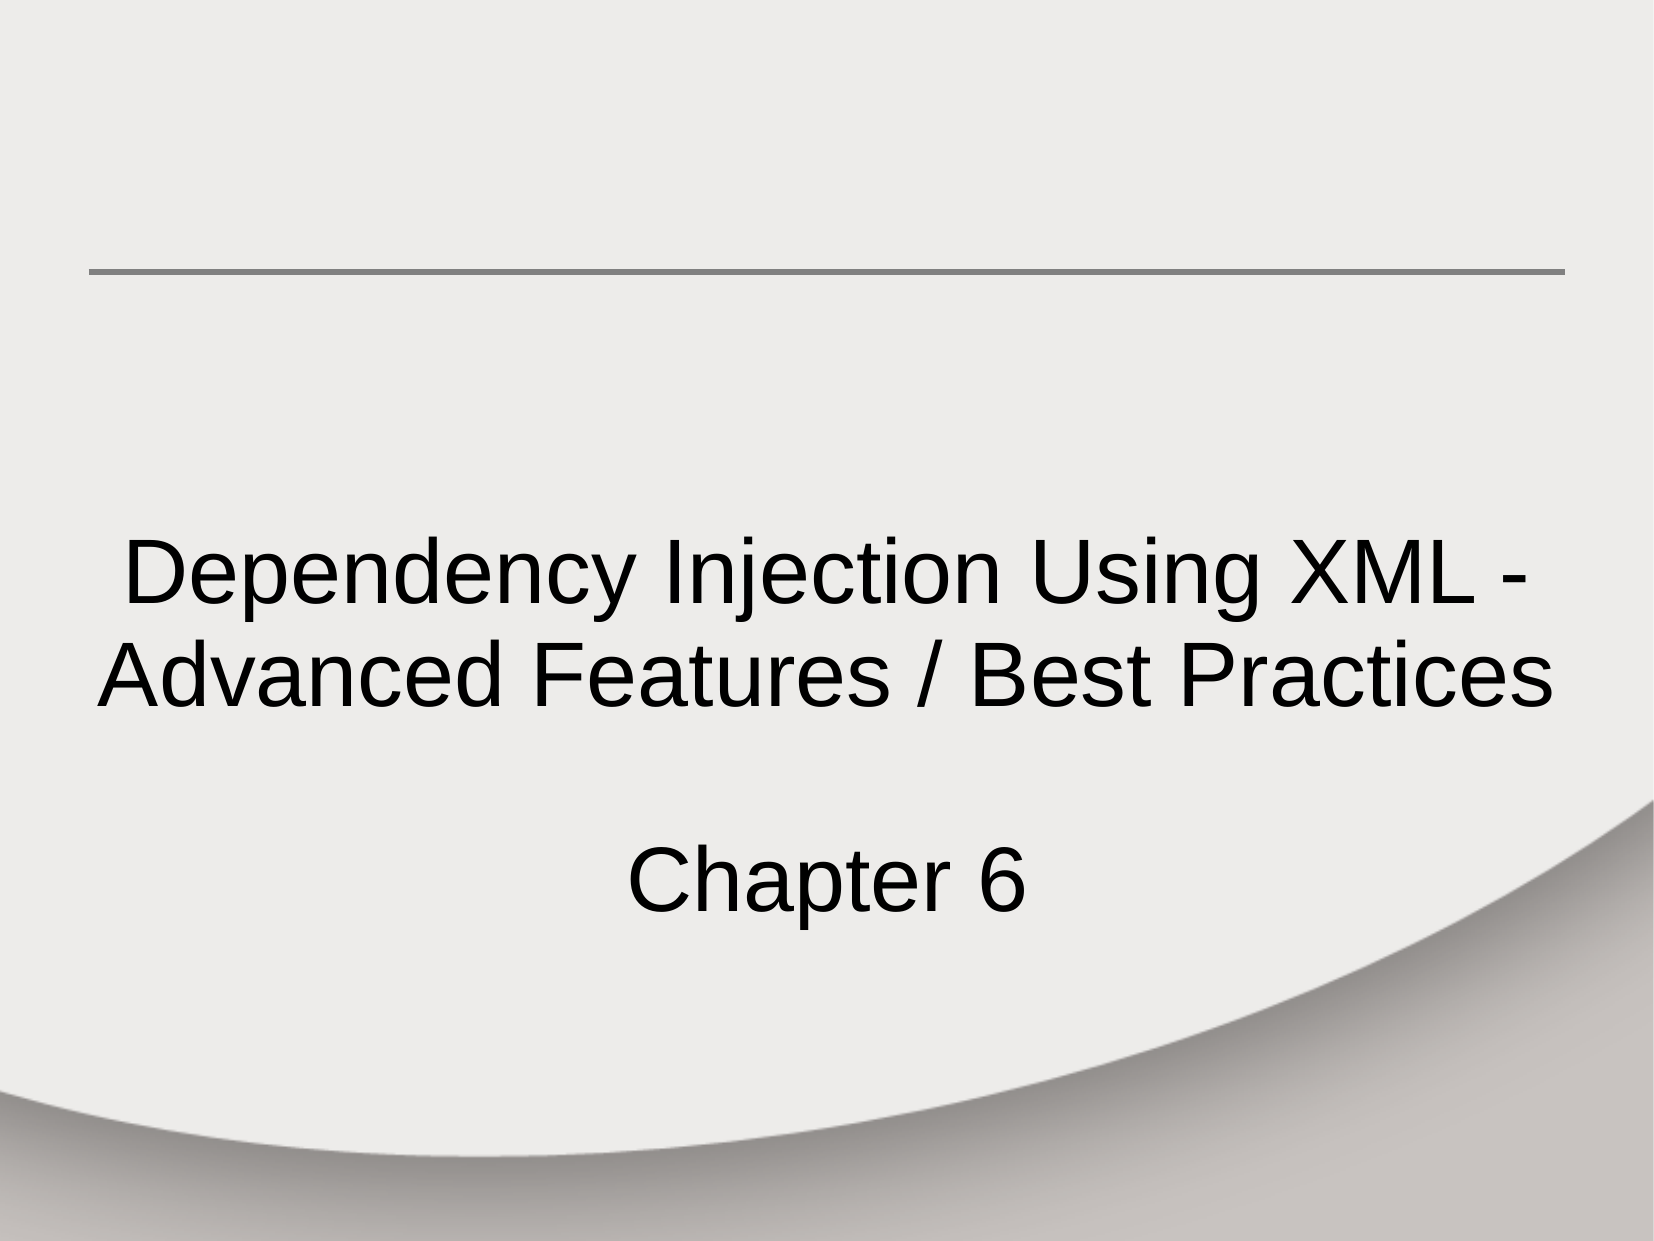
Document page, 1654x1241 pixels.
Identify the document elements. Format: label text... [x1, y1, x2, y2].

text_box Dependency Injection Using XML - Advanced Features / Best Practices Chapter 6 [90, 300, 1565, 1152]
picture [0, 0, 1654, 1241]
